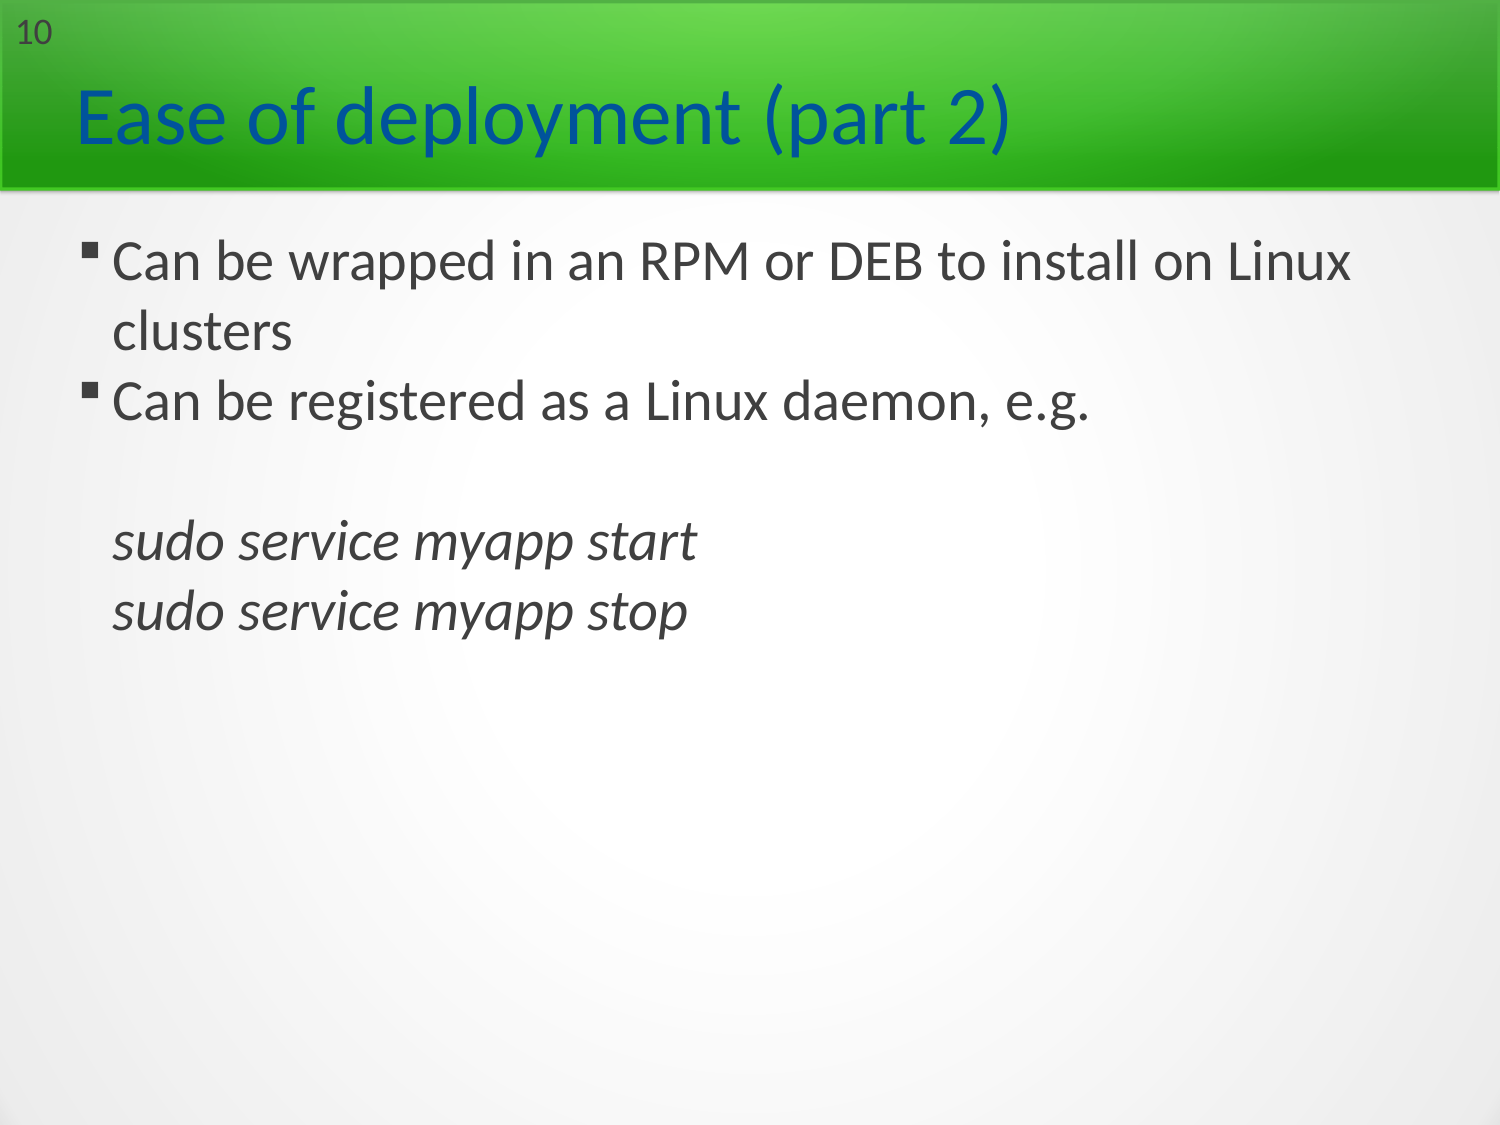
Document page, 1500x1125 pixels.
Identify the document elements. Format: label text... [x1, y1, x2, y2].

text_box <number> [0, 0, 1500, 1125]
text_box Can be wrapped in an RPM or DEB to install on Linux clusters Can be registered as a Linux daemon, e.g. sudo service myapp start sudo service myapp stop [74, 219, 1427, 878]
